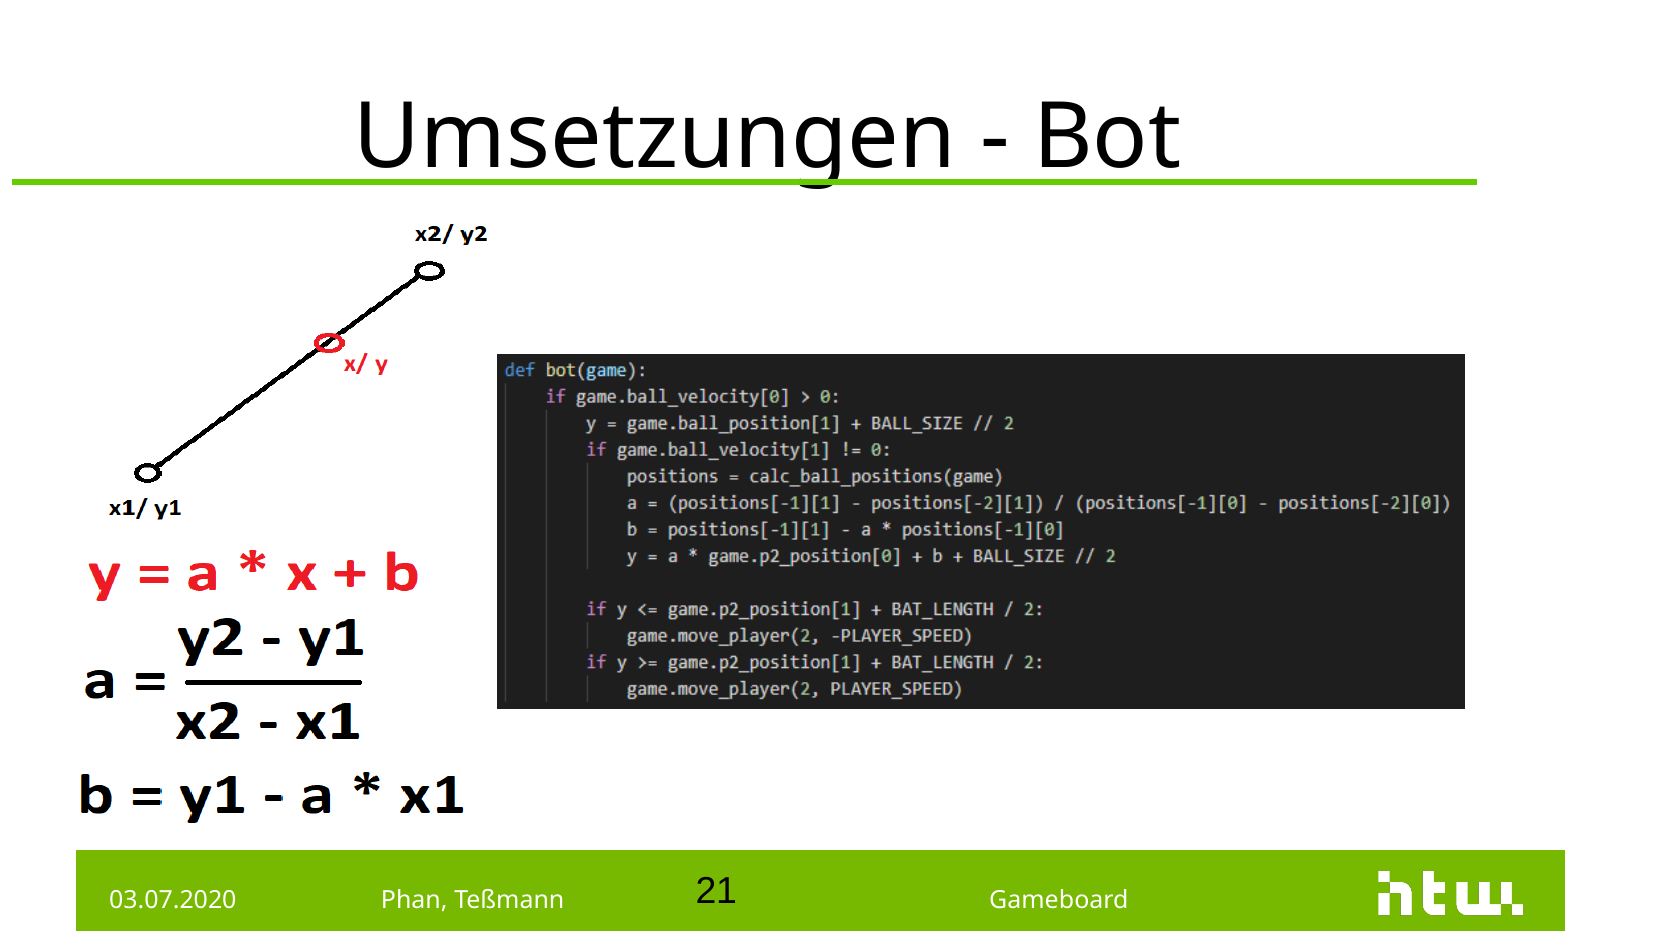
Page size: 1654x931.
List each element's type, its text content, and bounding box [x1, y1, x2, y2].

text_box Umsetzungen - Bot [23, 53, 1513, 210]
text_box <number> [680, 862, 899, 920]
picture [0, 0, 1654, 931]
